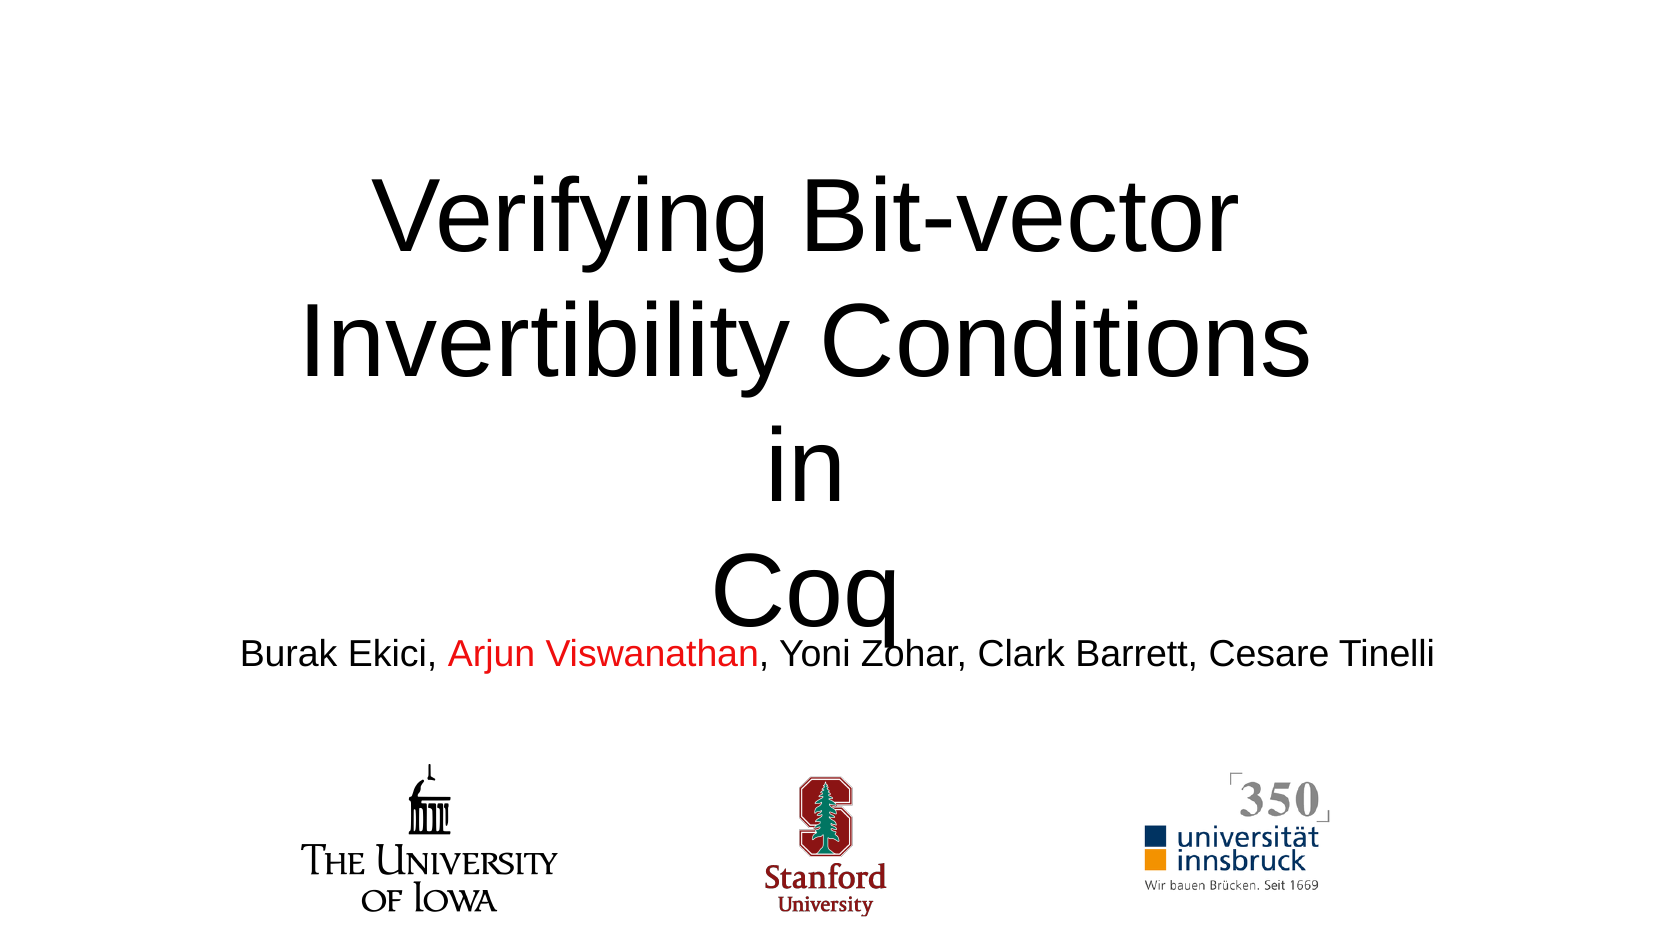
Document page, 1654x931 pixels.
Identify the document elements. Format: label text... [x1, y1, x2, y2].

picture [301, 765, 558, 912]
text_box Burak Ekici, Arjun Viswanathan, Yoni Zohar, Clark Barrett, Cesare Tinelli [225, 625, 1531, 724]
picture [675, 761, 976, 931]
picture [1121, 749, 1353, 912]
title Verifying Bit-vector Invertibility Conditions in Coq [281, 147, 1332, 613]
